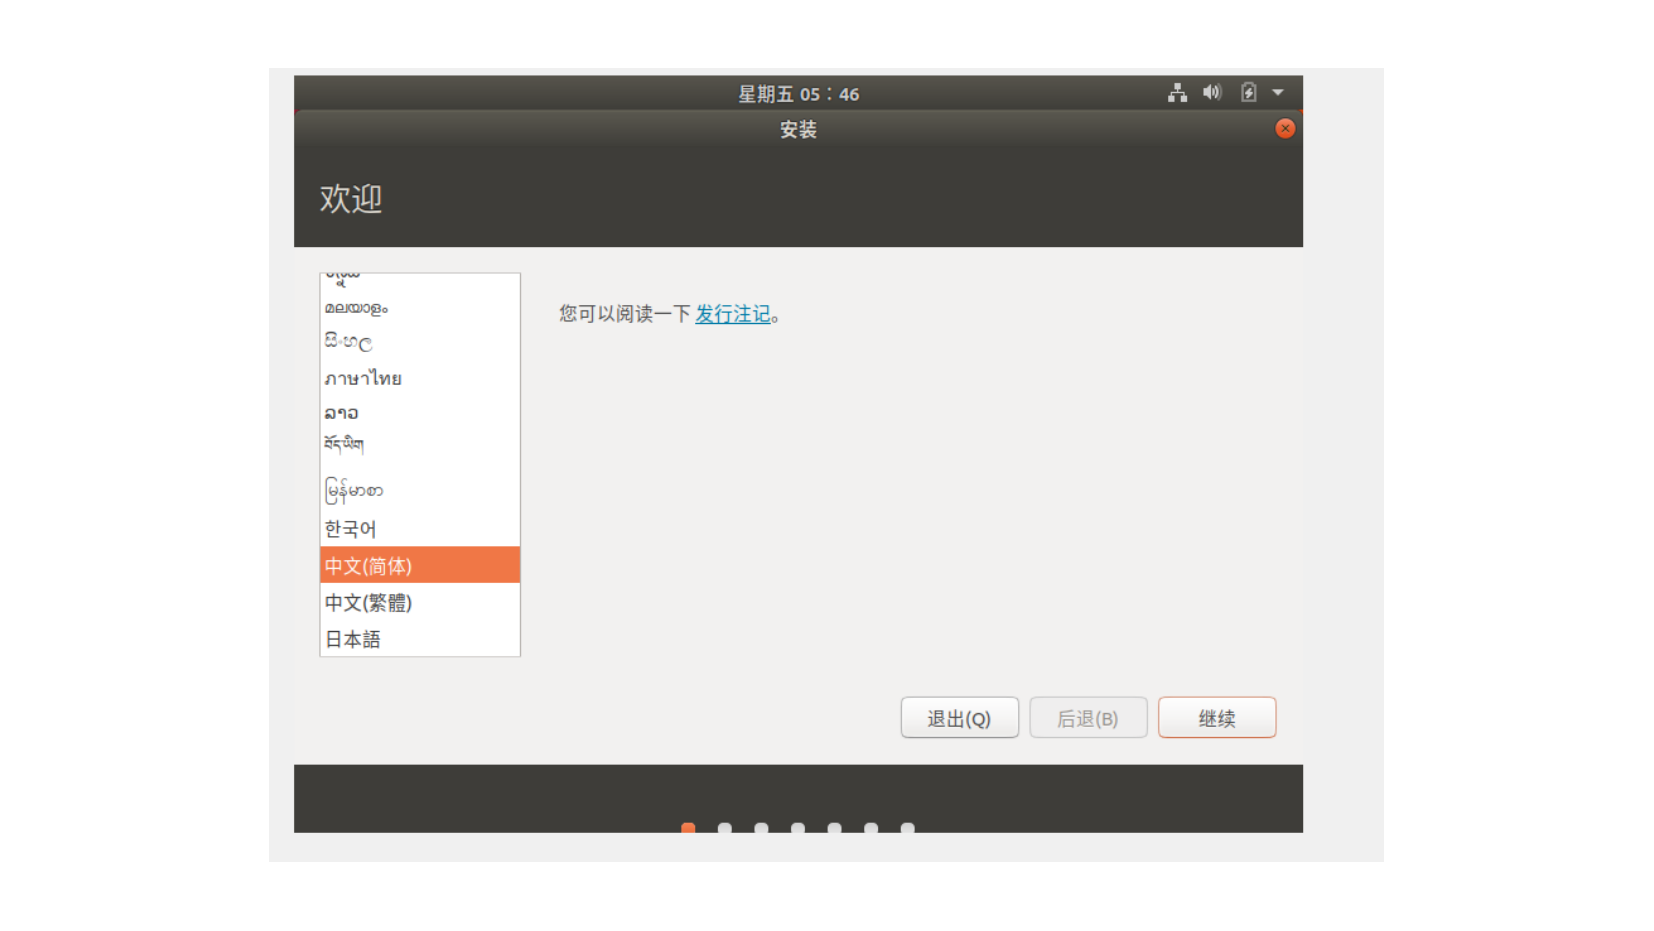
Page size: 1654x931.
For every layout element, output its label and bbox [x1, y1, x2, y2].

picture [269, 68, 1384, 862]
